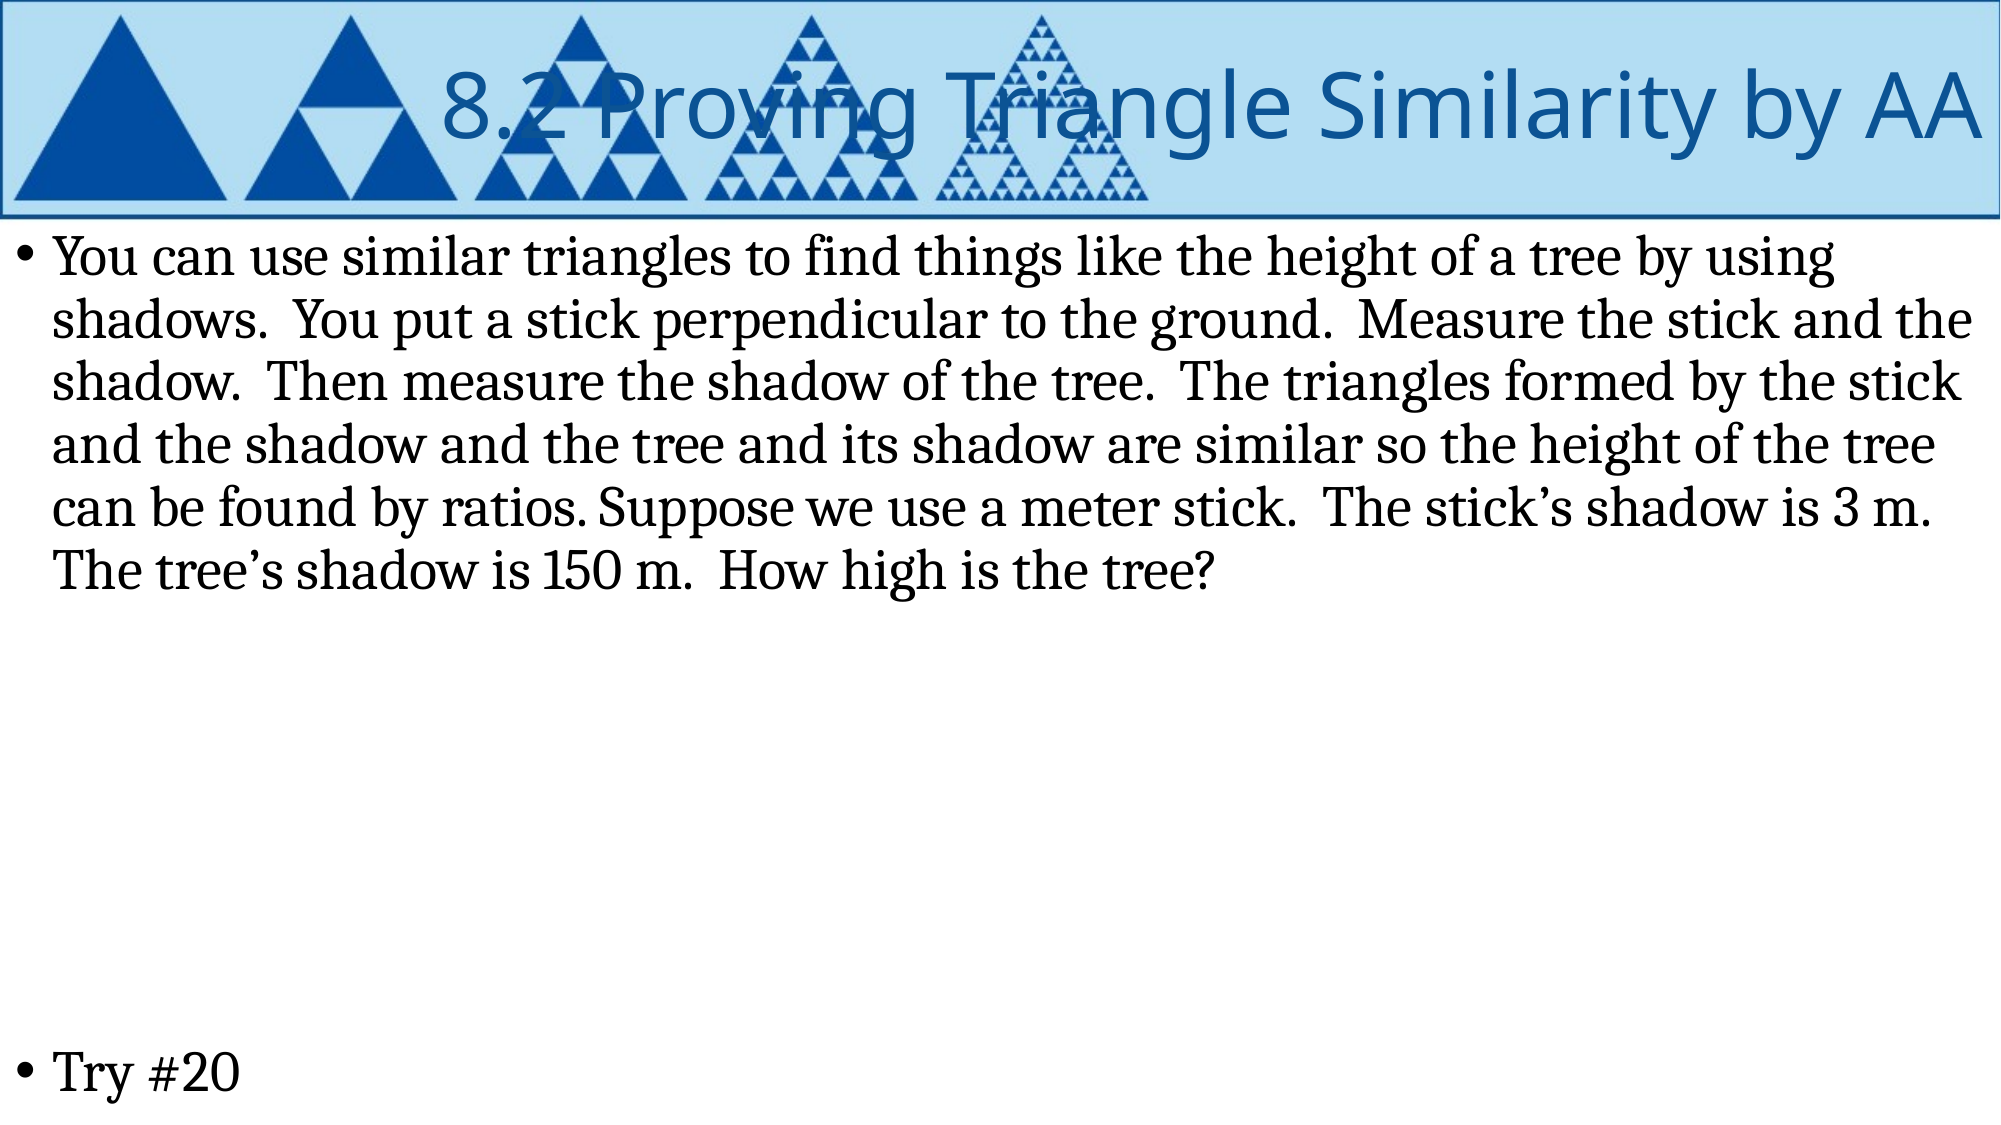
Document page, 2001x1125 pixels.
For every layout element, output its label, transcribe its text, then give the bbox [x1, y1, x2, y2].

title 8.2 Proving Triangle Similarity by AA [0, 0, 2000, 217]
list You can use similar triangles to find things like the height of a tree by using shadows. You put a stick perpendicular to the ground. Measure the stick and the shadow. Then measure the shadow of the tree. The triangles formed by the stick and the shadow and the tree and its shadow are similar so the height of the tree can be found by ratios. Suppose we use a meter stick. The stick’s shadow is 3 m. The tree’s shadow is 150 m. How high is the tree? Try #20 [0, 217, 2000, 1125]
